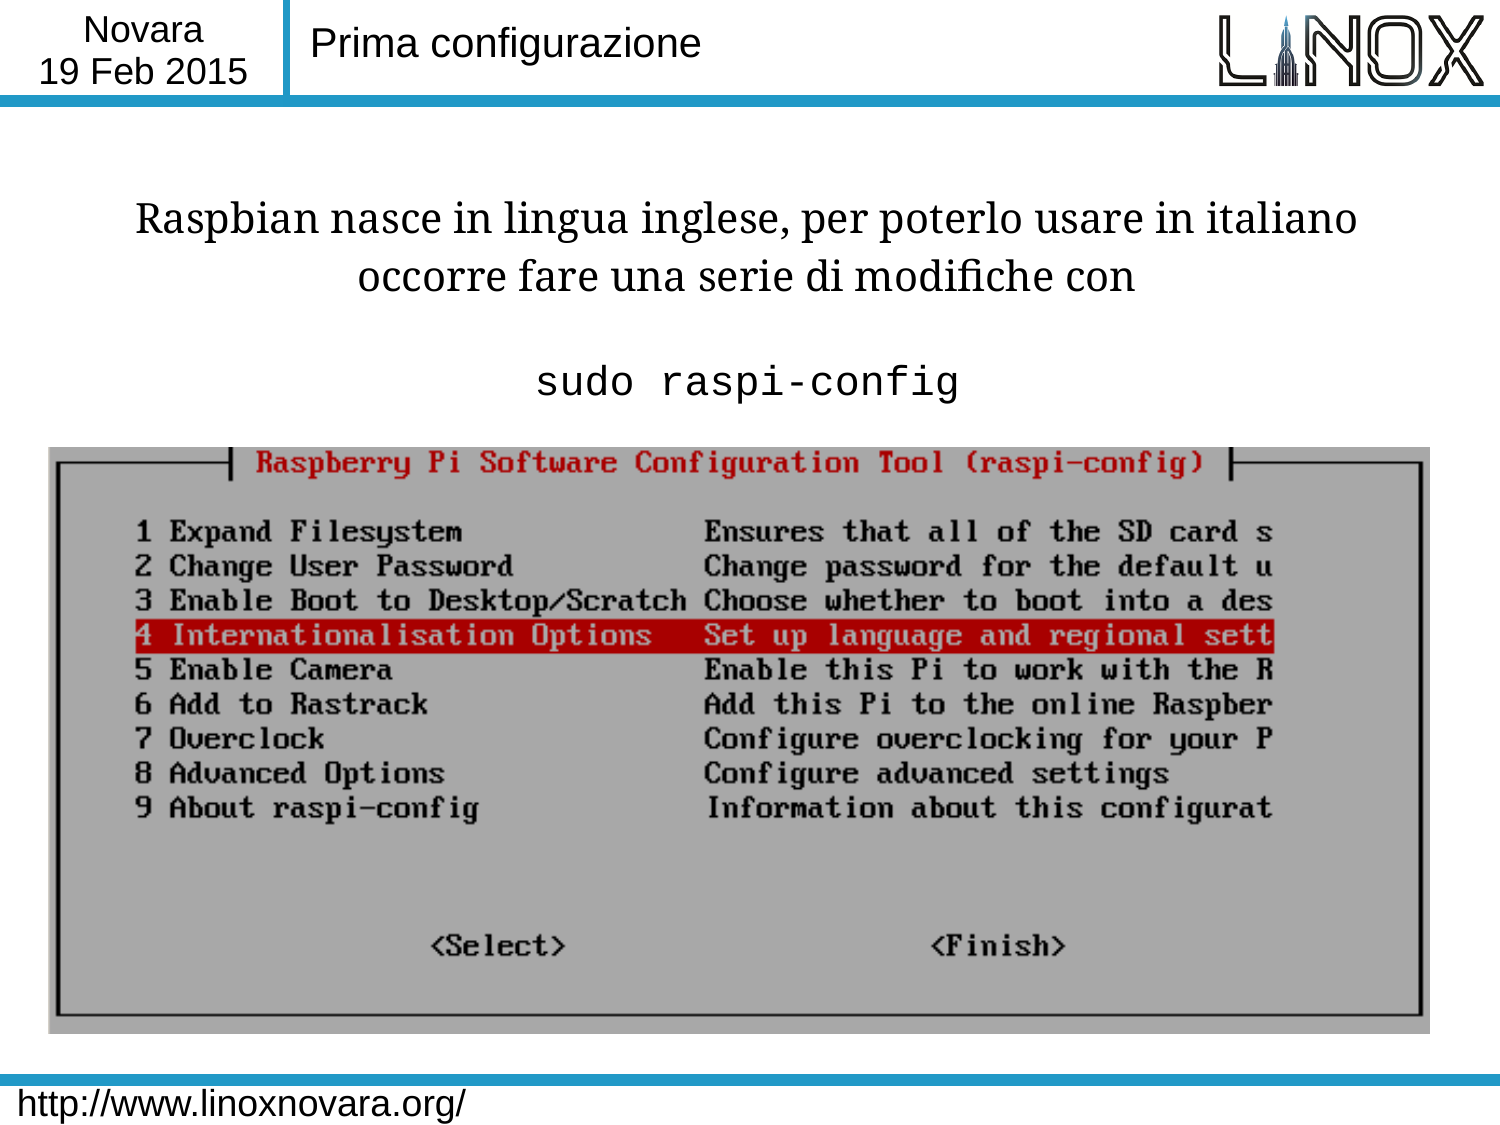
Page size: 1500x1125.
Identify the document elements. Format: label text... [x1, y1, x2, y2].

list Prima configurazione [295, 11, 1321, 87]
picture [48, 447, 1430, 1034]
picture [0, 0, 1500, 107]
picture [0, 1074, 1500, 1086]
text_box Raspbian nasce in lingua inglese, per poterlo usare in italiano occorre fare una serie di modifiche con sudo raspi-config [53, 181, 1441, 385]
